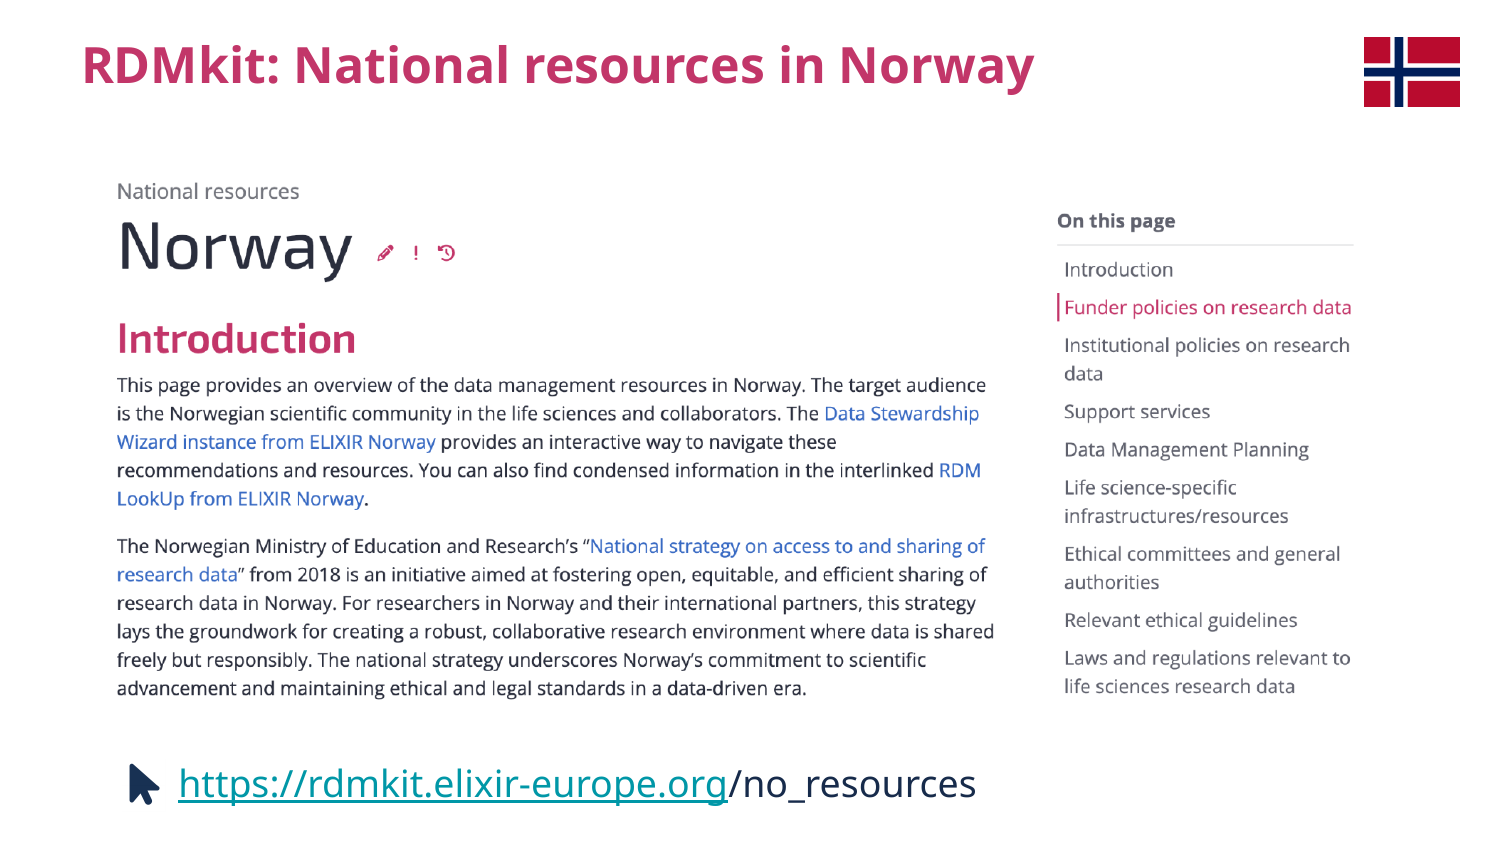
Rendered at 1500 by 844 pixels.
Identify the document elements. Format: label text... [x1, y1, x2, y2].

picture [97, 161, 1364, 713]
text_box https://rdmkit.elixir-europe.org/no_resources [167, 754, 1206, 827]
title RDMkit: National resources in Norway [66, 25, 1464, 120]
picture [122, 759, 166, 812]
picture [1364, 37, 1460, 107]
